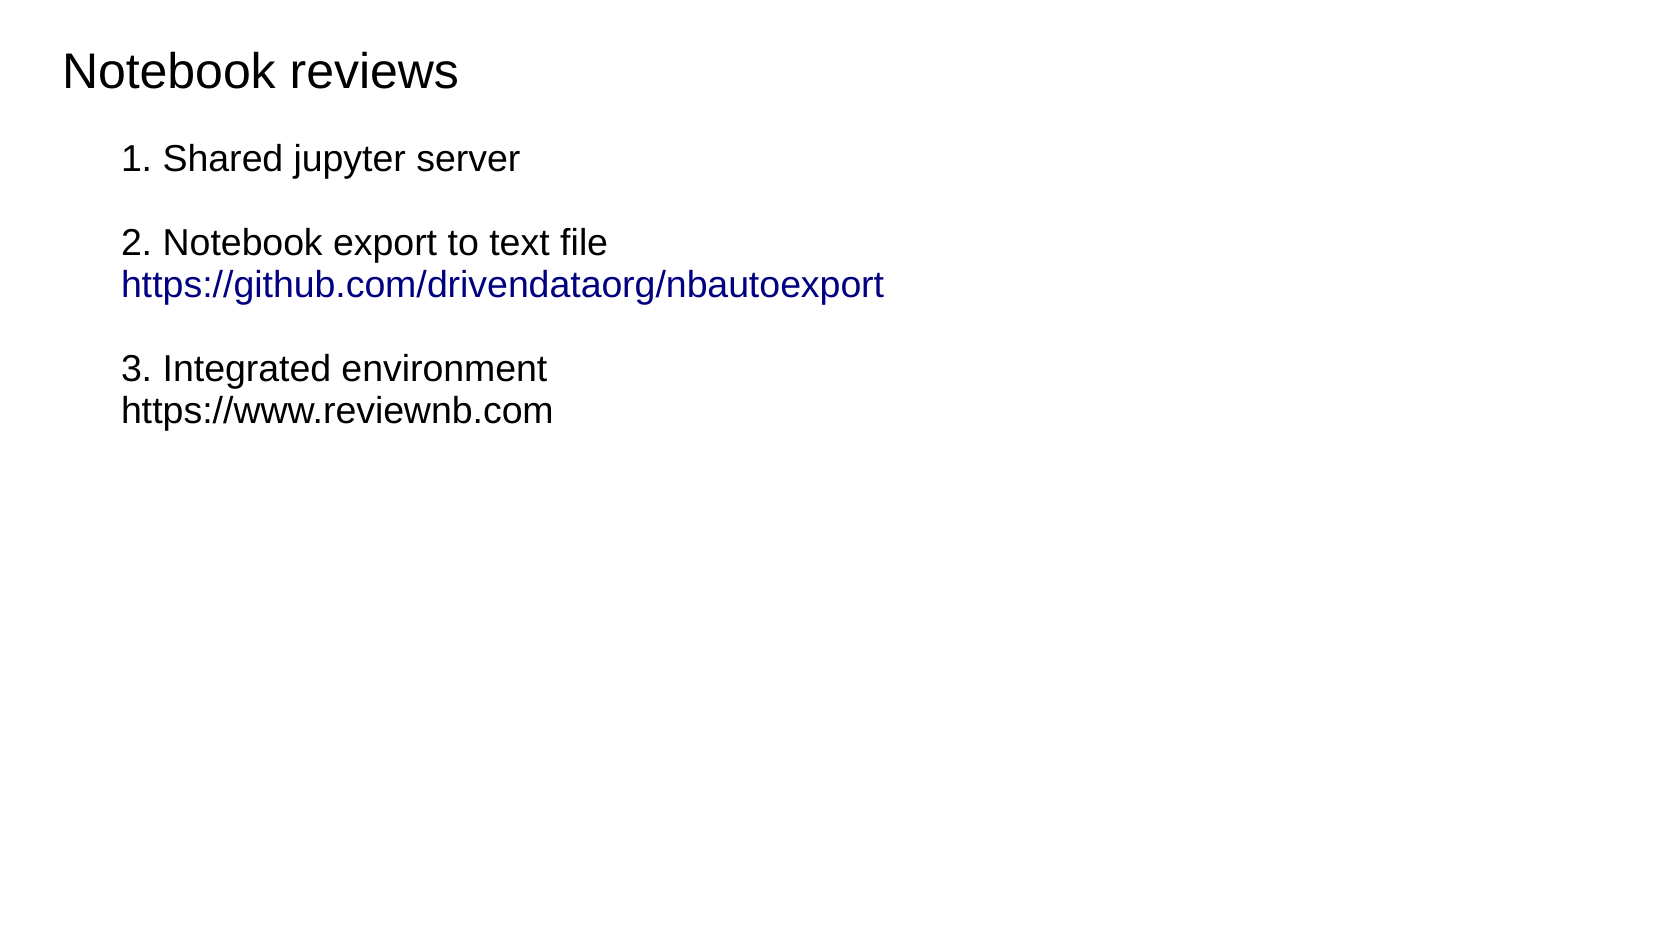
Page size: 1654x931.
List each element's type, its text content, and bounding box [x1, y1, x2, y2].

text_box 1. Shared jupyter server 2. Notebook export to text file https://github.com/drivendataorg/nbautoexport 3. Integrated environment https://www.reviewnb.com [106, 129, 1170, 481]
text_box Notebook reviews [47, 35, 780, 107]
